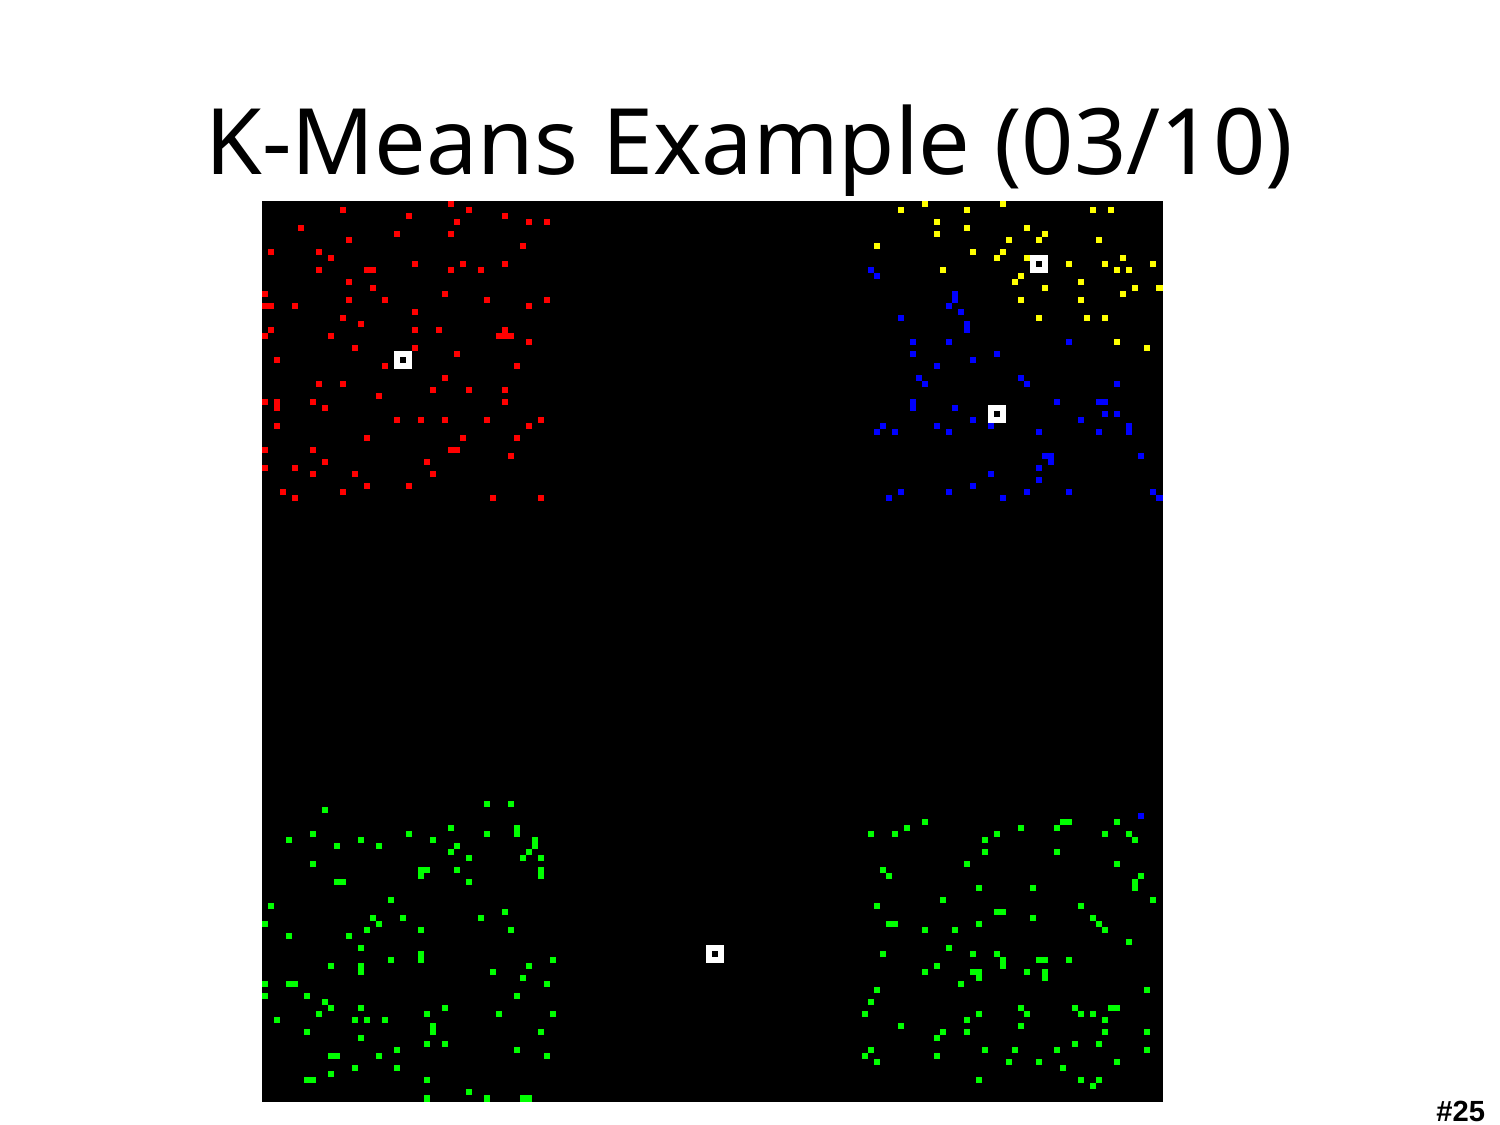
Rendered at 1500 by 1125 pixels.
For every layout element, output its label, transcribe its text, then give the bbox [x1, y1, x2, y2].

picture [262, 201, 1163, 1102]
title K-Means Example (03/10) [24, 52, 1476, 226]
